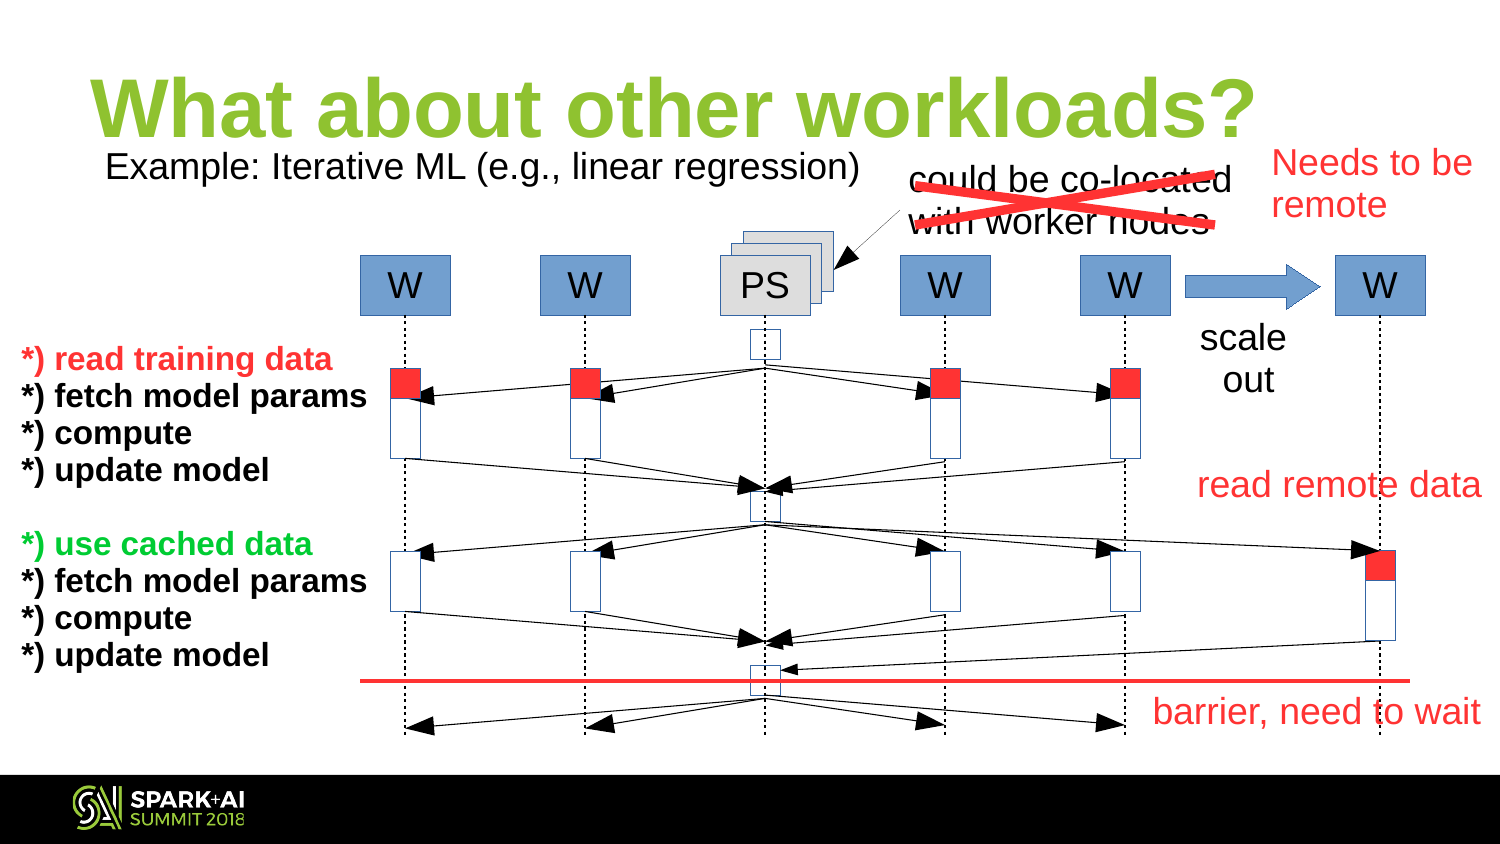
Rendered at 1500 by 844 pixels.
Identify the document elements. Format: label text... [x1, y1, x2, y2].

text_box W [900, 255, 991, 316]
title What about other workloads? [75, 33, 1426, 175]
text_box [750, 665, 781, 679]
text_box [1365, 556, 1396, 641]
text_box W [1335, 255, 1426, 316]
text_box W [360, 255, 451, 316]
text_box [930, 551, 961, 612]
text_box [731, 231, 834, 304]
text_box [1110, 368, 1141, 459]
text_box *) read training data *) fetch model params *) compute *) update model *) use cached data *) fetch model params *) compute *) update model [6, 332, 391, 793]
text_box [930, 368, 961, 459]
text_box [1185, 264, 1321, 309]
text_box barrier, need to wait [1137, 682, 1496, 741]
text_box read remote data [1182, 456, 1497, 556]
text_box PS [720, 255, 811, 316]
text_box scale out [1185, 309, 1313, 408]
text_box [570, 551, 601, 612]
text_box [570, 368, 601, 459]
text_box [1110, 551, 1141, 612]
text_box could be co-located with worker nodes [893, 150, 1258, 250]
text_box [750, 491, 781, 522]
text_box [750, 329, 781, 360]
text_box [391, 368, 421, 459]
text_box [750, 683, 781, 696]
text_box Example: Iterative ML (e.g., linear regression) [90, 138, 886, 237]
text_box [391, 551, 421, 612]
text_box W [1080, 255, 1171, 316]
text_box Needs to be remote [1256, 134, 1500, 233]
text_box W [540, 255, 631, 316]
